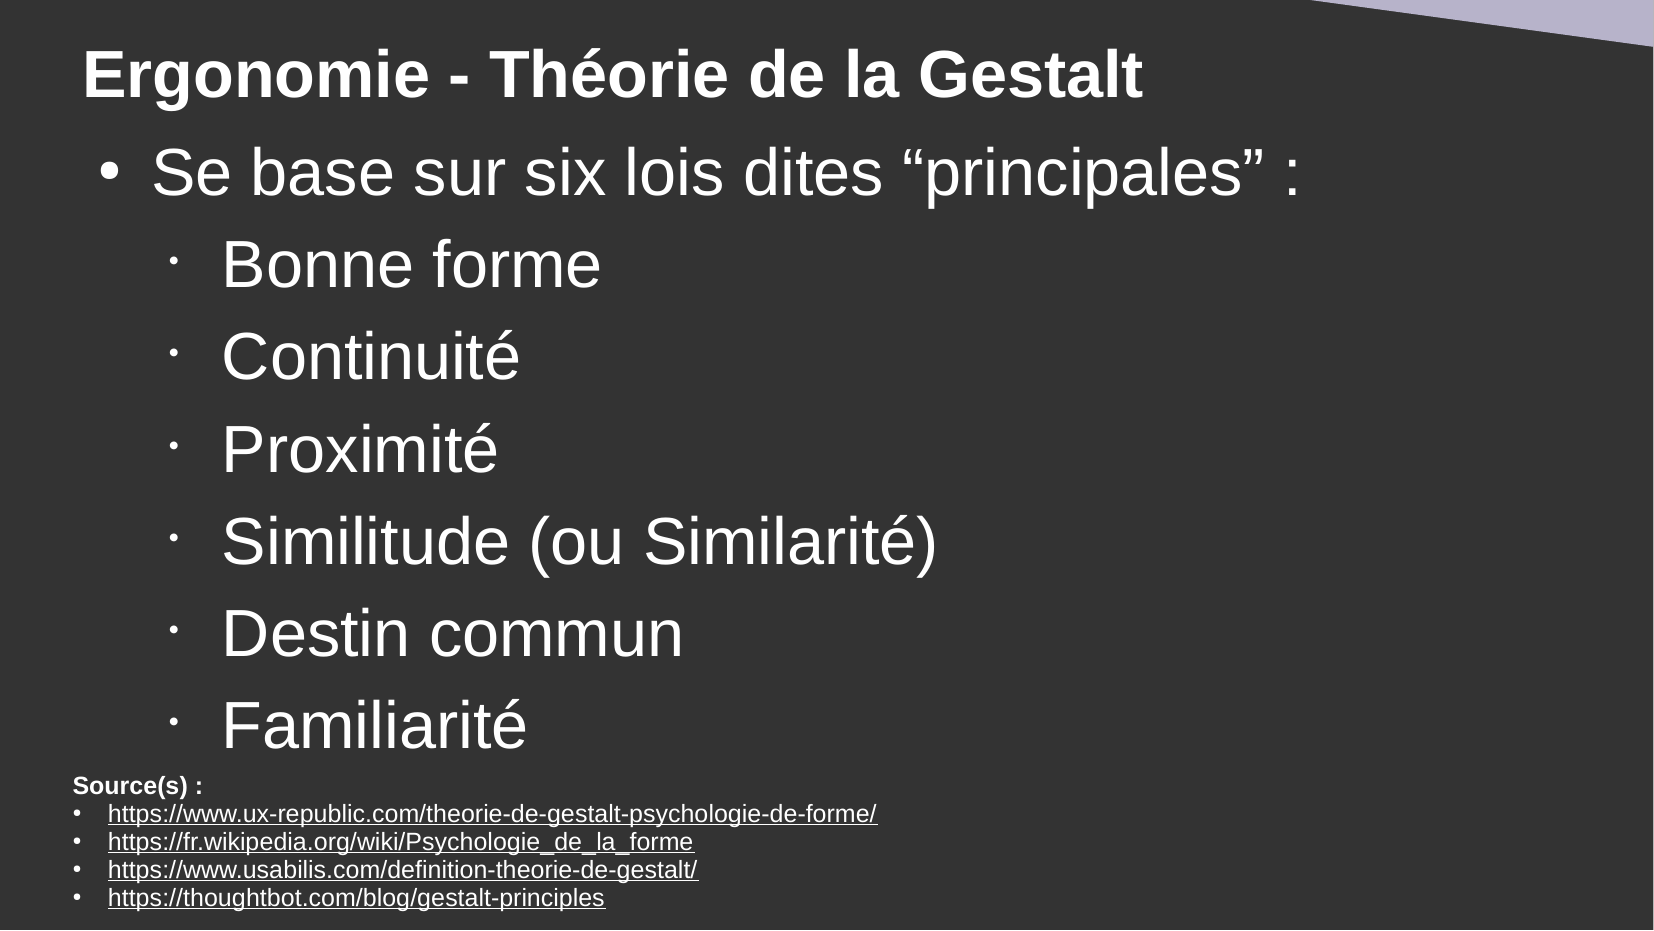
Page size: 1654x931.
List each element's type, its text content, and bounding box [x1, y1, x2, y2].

text_box [1310, 0, 1654, 47]
text_box Source(s) : https://www.ux-republic.com/theorie-de-gestalt-psychologie-de-forme/ https://fr.wikipedia.org/wiki/Psychologie_de_la_forme https://www.usabilis.com/definition-theorie-de-gestalt/ https://thoughtbot.com/blog/gestalt-principles [57, 764, 1543, 919]
title Ergonomie - Théorie de la Gestalt [82, 37, 1571, 114]
list Se base sur six lois dites “principales” : Bonne forme Continuité Proximité Similitude (ou Similarité) Destin commun Familiarité [80, 134, 1620, 803]
